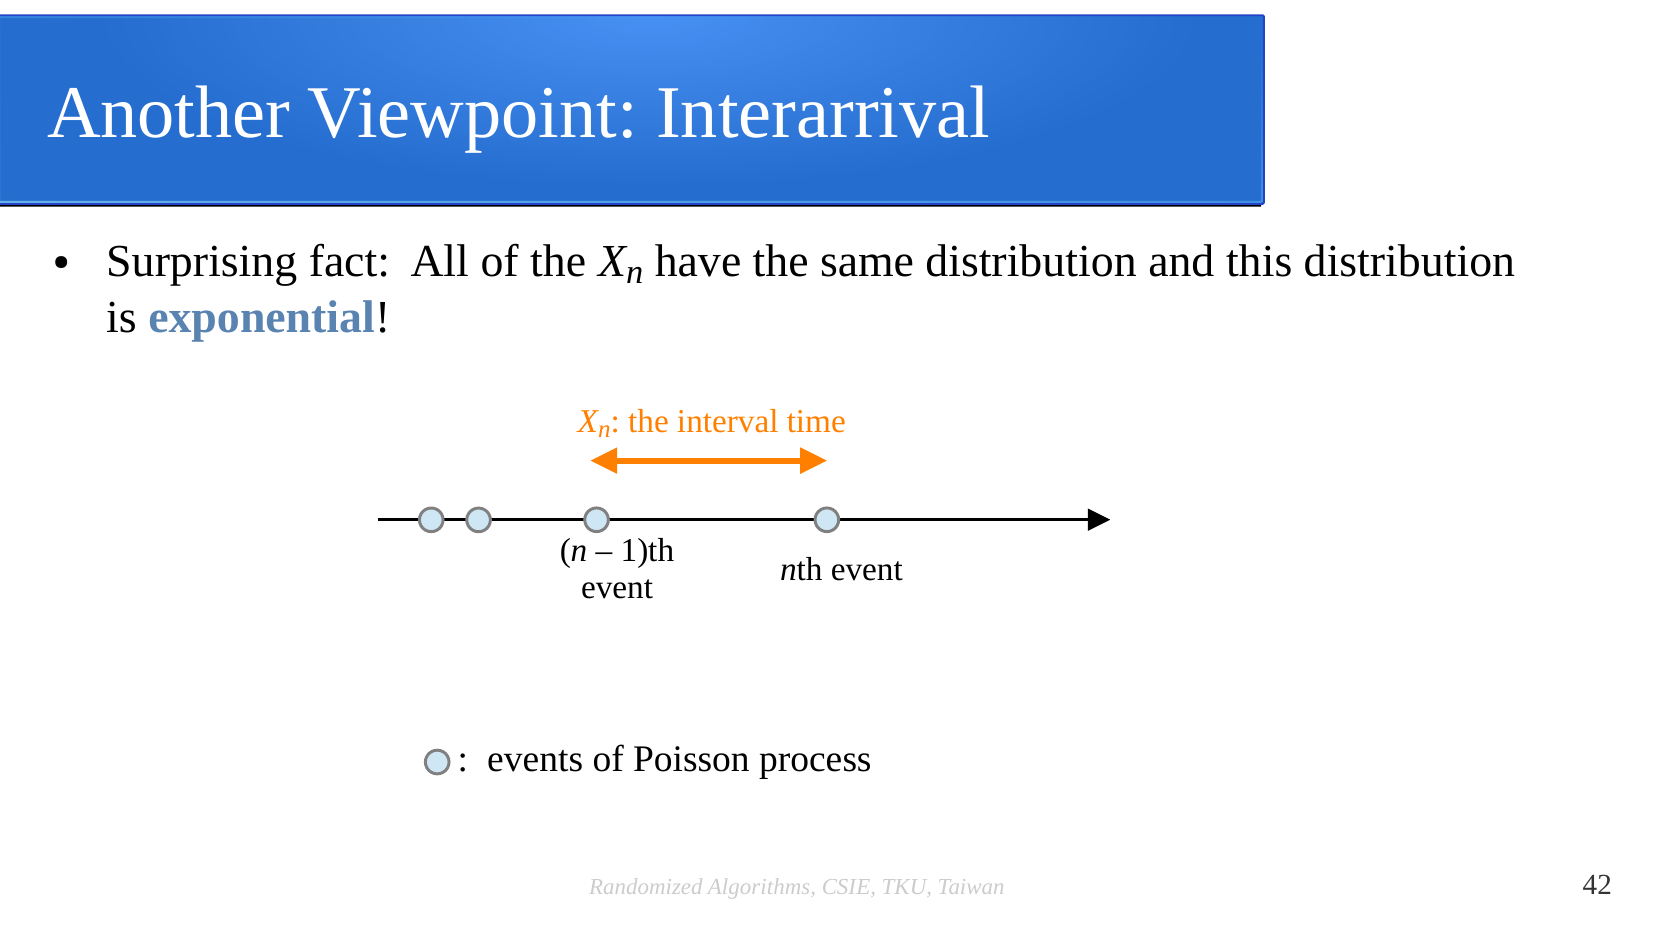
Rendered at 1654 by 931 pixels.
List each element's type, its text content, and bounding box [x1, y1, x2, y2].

text_box [419, 507, 444, 532]
text_box [584, 507, 609, 524]
text_box [466, 508, 491, 532]
list Surprising fact: All of the Xn have the same distribution and this distribution is exponential! [35, 236, 1524, 776]
text_box [425, 750, 442, 774]
text_box (n – 1)th event [525, 524, 709, 614]
text_box nth event [750, 524, 934, 614]
text_box [815, 507, 839, 524]
title Another Viewpoint: Interarrival [47, 35, 1199, 189]
text_box : events of Poisson process [442, 730, 1034, 790]
text_box Xn: the interval time [563, 395, 863, 451]
